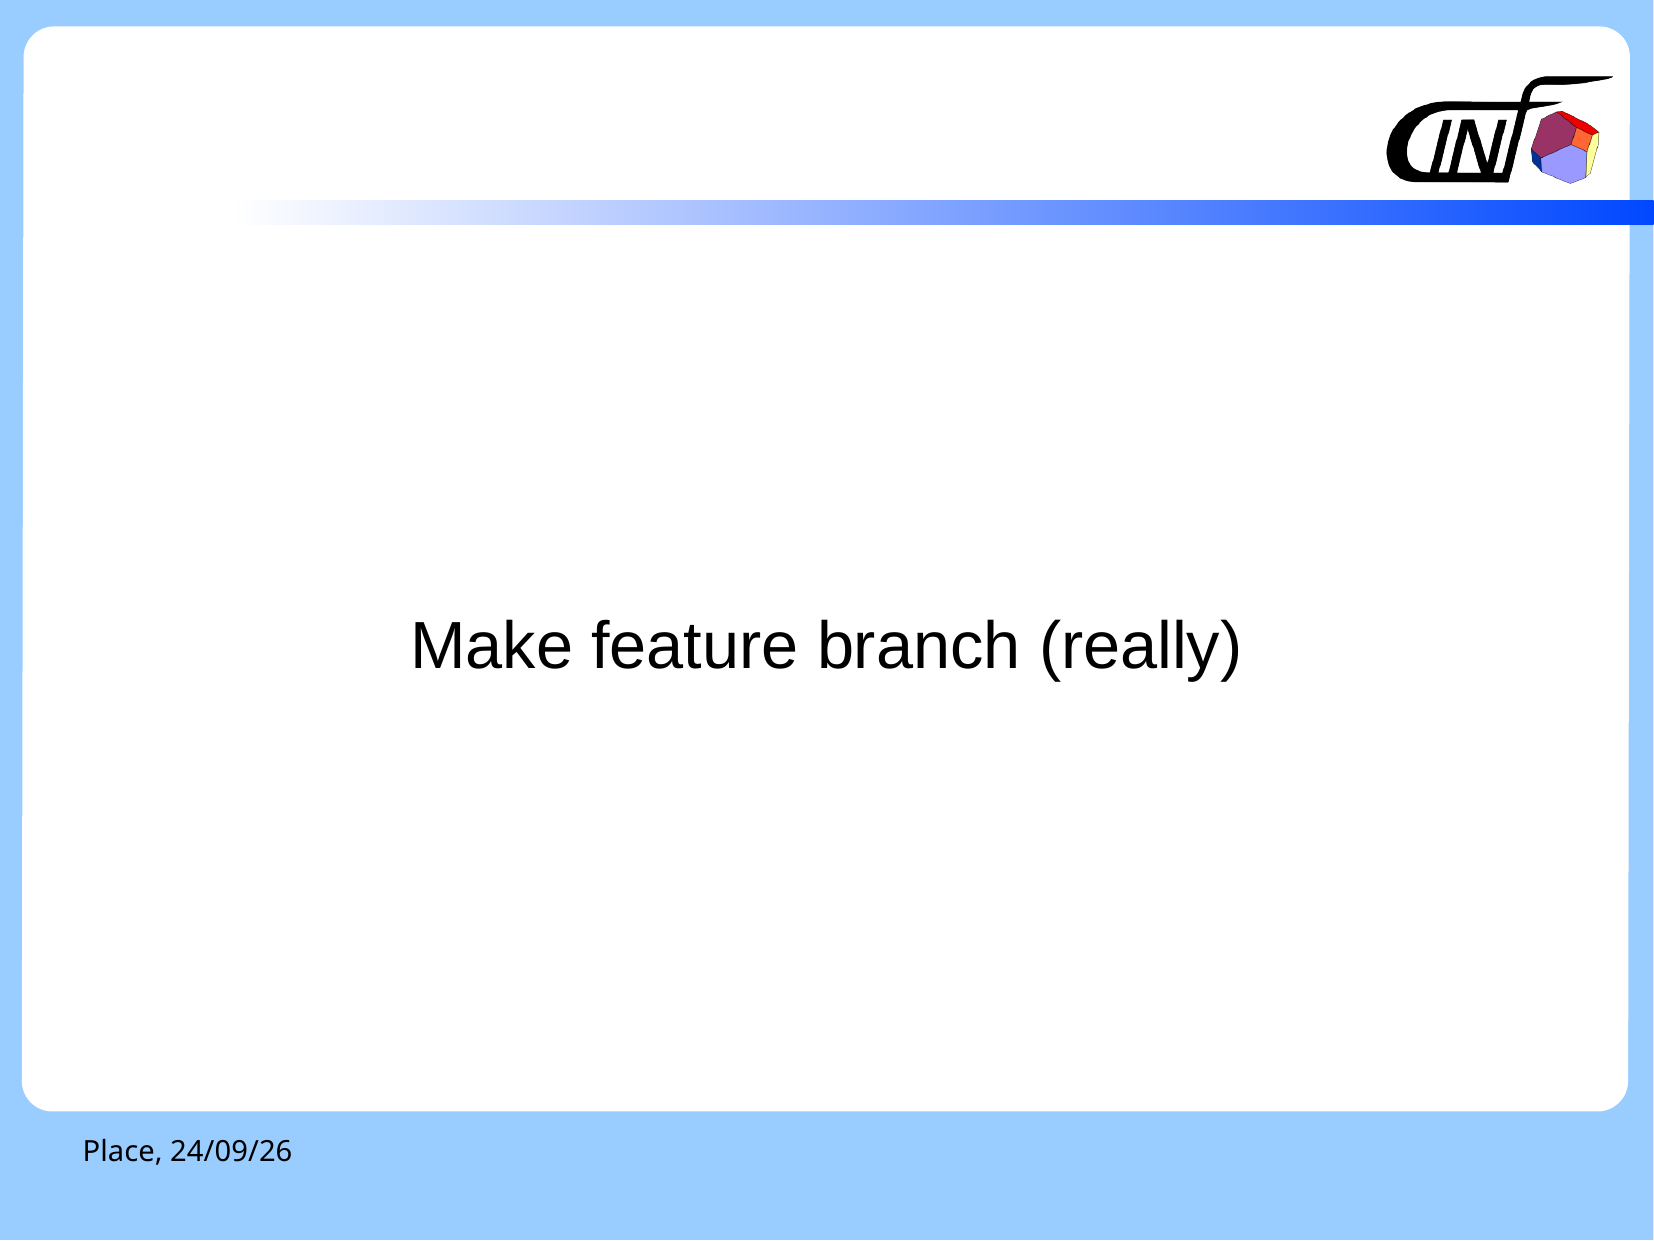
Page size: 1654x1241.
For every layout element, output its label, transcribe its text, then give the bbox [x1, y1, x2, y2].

subtitle Make feature branch (really) [82, 236, 1571, 1055]
picture [1386, 76, 1613, 184]
